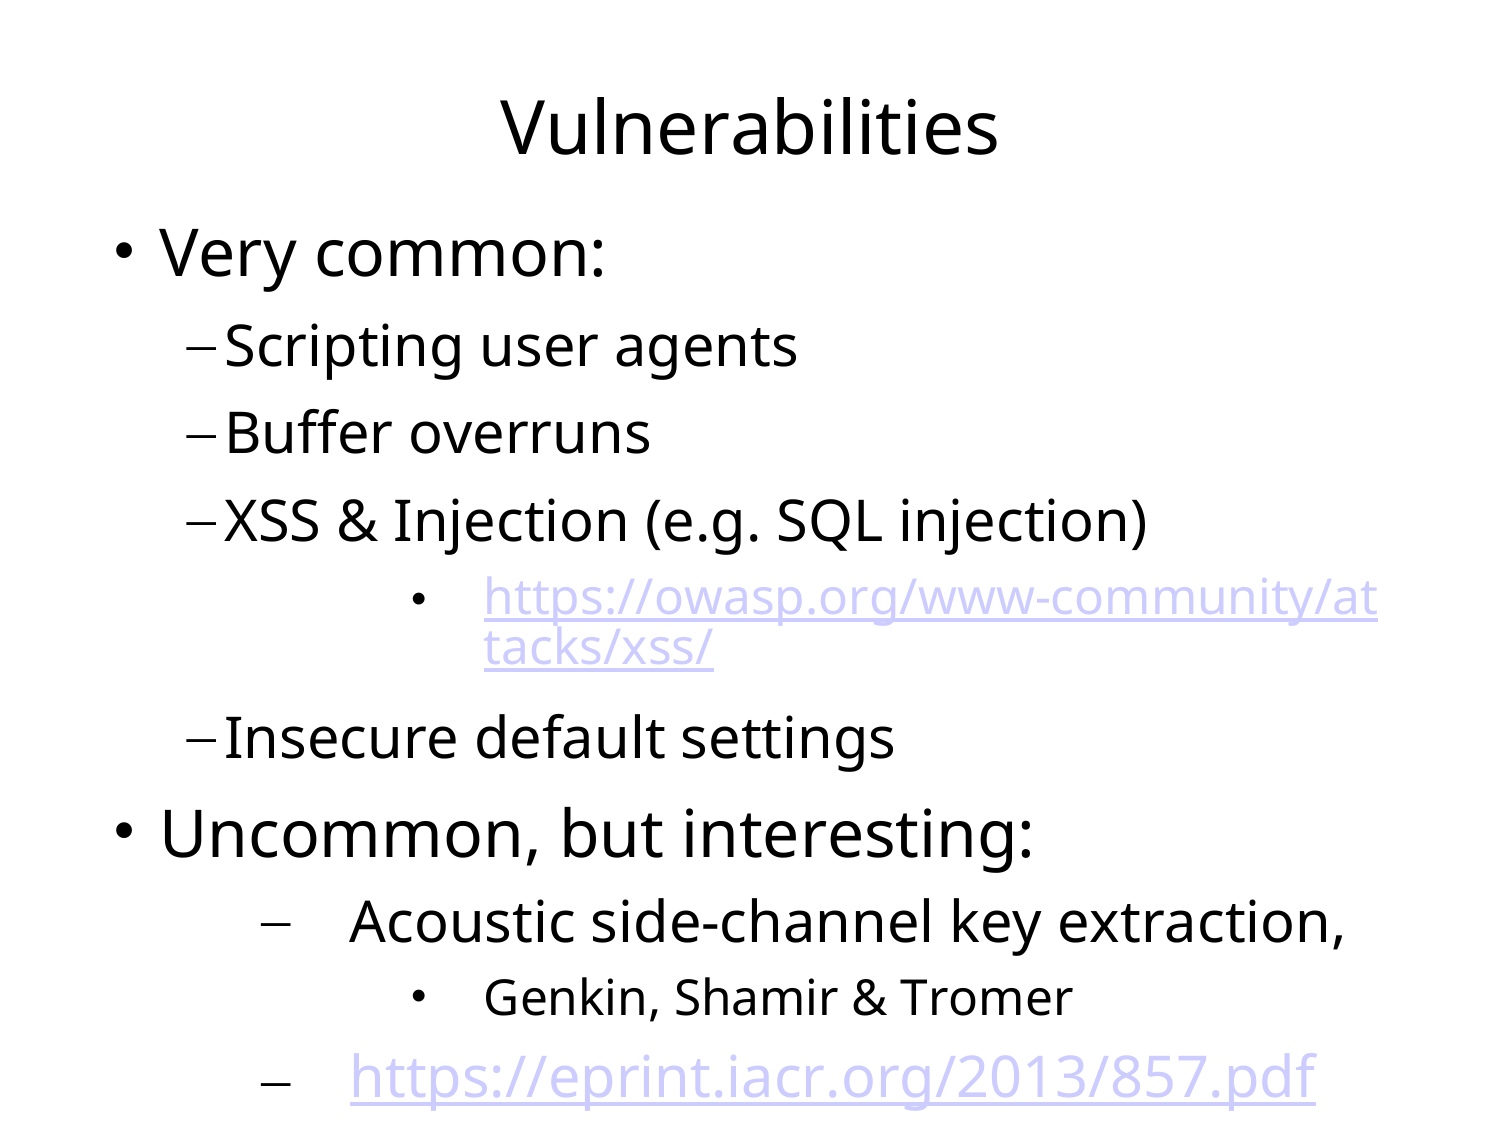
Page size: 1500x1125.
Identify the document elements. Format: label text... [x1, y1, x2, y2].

list Very common: Scripting user agents Buffer overruns XSS & Injection (e.g. SQL injection) https://owasp.org/www-community/attacks/xss/ Insecure default settings Uncommon, but interesting: Acoustic side-channel key extraction, Genkin, Shamir & Tromer https://eprint.iacr.org/2013/857.pdf [112, 209, 1388, 1073]
title Vulnerabilities [112, 29, 1388, 209]
